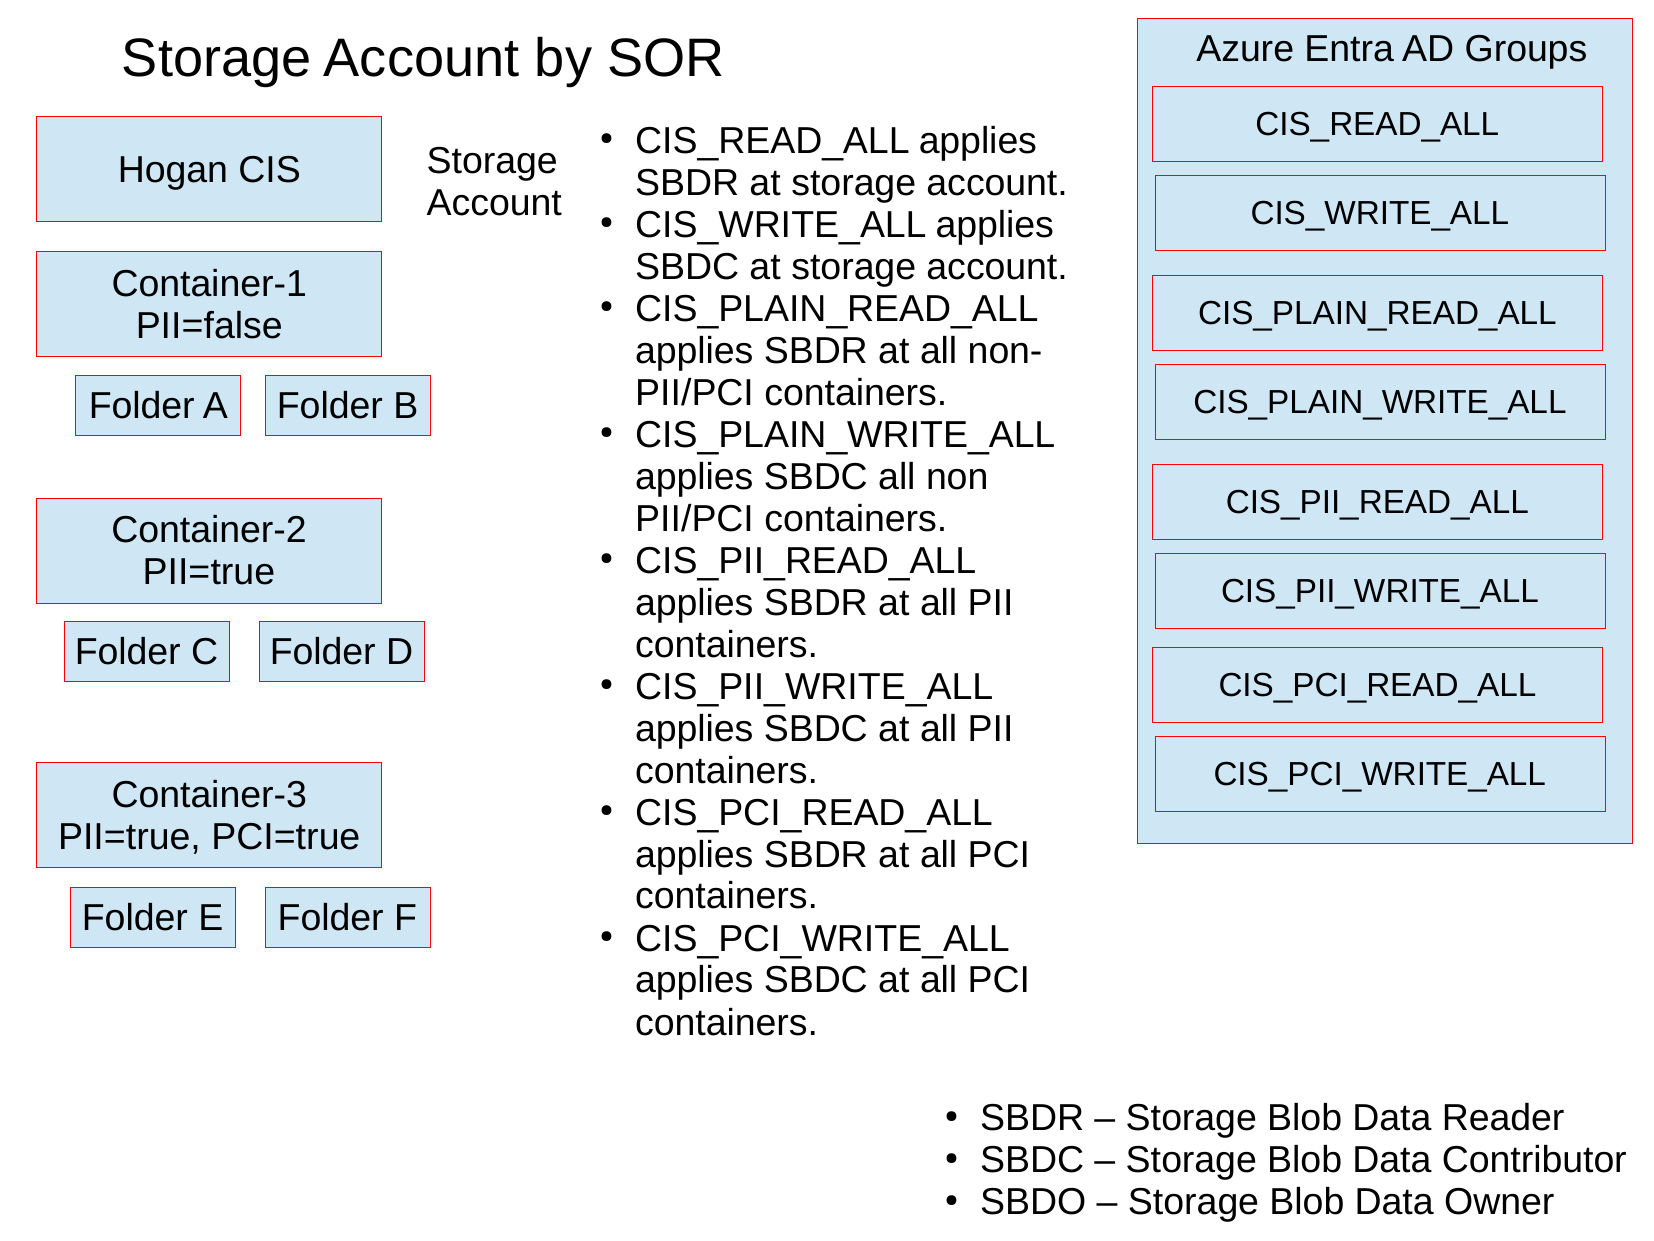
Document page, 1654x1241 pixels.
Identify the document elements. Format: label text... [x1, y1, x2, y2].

text_box CIS_WRITE_ALL [1155, 175, 1606, 251]
text_box Folder C [64, 621, 230, 682]
text_box CIS_PCI_WRITE_ALL [1155, 736, 1606, 812]
text_box CIS_PLAIN_WRITE_ALL [1155, 364, 1606, 440]
text_box Folder A [75, 375, 241, 436]
text_box Folder E [70, 887, 236, 948]
text_box CIS_READ_ALL [1152, 86, 1603, 162]
text_box Storage Account [411, 131, 583, 231]
text_box CIS_PCI_READ_ALL [1152, 647, 1603, 723]
text_box CIS_PLAIN_READ_ALL [1152, 275, 1603, 351]
text_box Hogan CIS [36, 116, 382, 222]
text_box Azure Entra AD Groups [1181, 20, 1603, 78]
text_box SBDR – Storage Blob Data Reader SBDC – Storage Blob Data Contributor SBDO – Storage Blob Data Owner [930, 1089, 1644, 1231]
text_box Folder F [265, 887, 431, 948]
text_box CIS_PII_WRITE_ALL [1155, 553, 1606, 629]
text_box Folder D [259, 621, 425, 682]
text_box CIS_READ_ALL applies SBDR at storage account. CIS_WRITE_ALL applies SBDC at storage account. CIS_PLAIN_READ_ALL applies SBDR at all non-PII/PCI containers. CIS_PLAIN_WRITE_ALL applies SBDC all non PII/PCI containers. CIS_PII_READ_ALL applies SBDR at all PII containers. CIS_PII_WRITE_ALL applies SBDC at all PII containers. CIS_PCI_READ_ALL applies SBDR at all PCI containers. CIS_PCI_WRITE_ALL applies SBDC at all PCI containers. [585, 111, 1111, 1052]
text_box Container-1 PII=false [36, 251, 382, 357]
text_box CIS_PII_READ_ALL [1152, 464, 1603, 540]
text_box Folder B [265, 375, 431, 436]
text_box Container-2 PII=true [36, 498, 382, 604]
text_box Container-3 PII=true, PCI=true [36, 762, 382, 868]
text_box [1137, 18, 1633, 844]
title Storage Account by SOR [82, 15, 766, 100]
